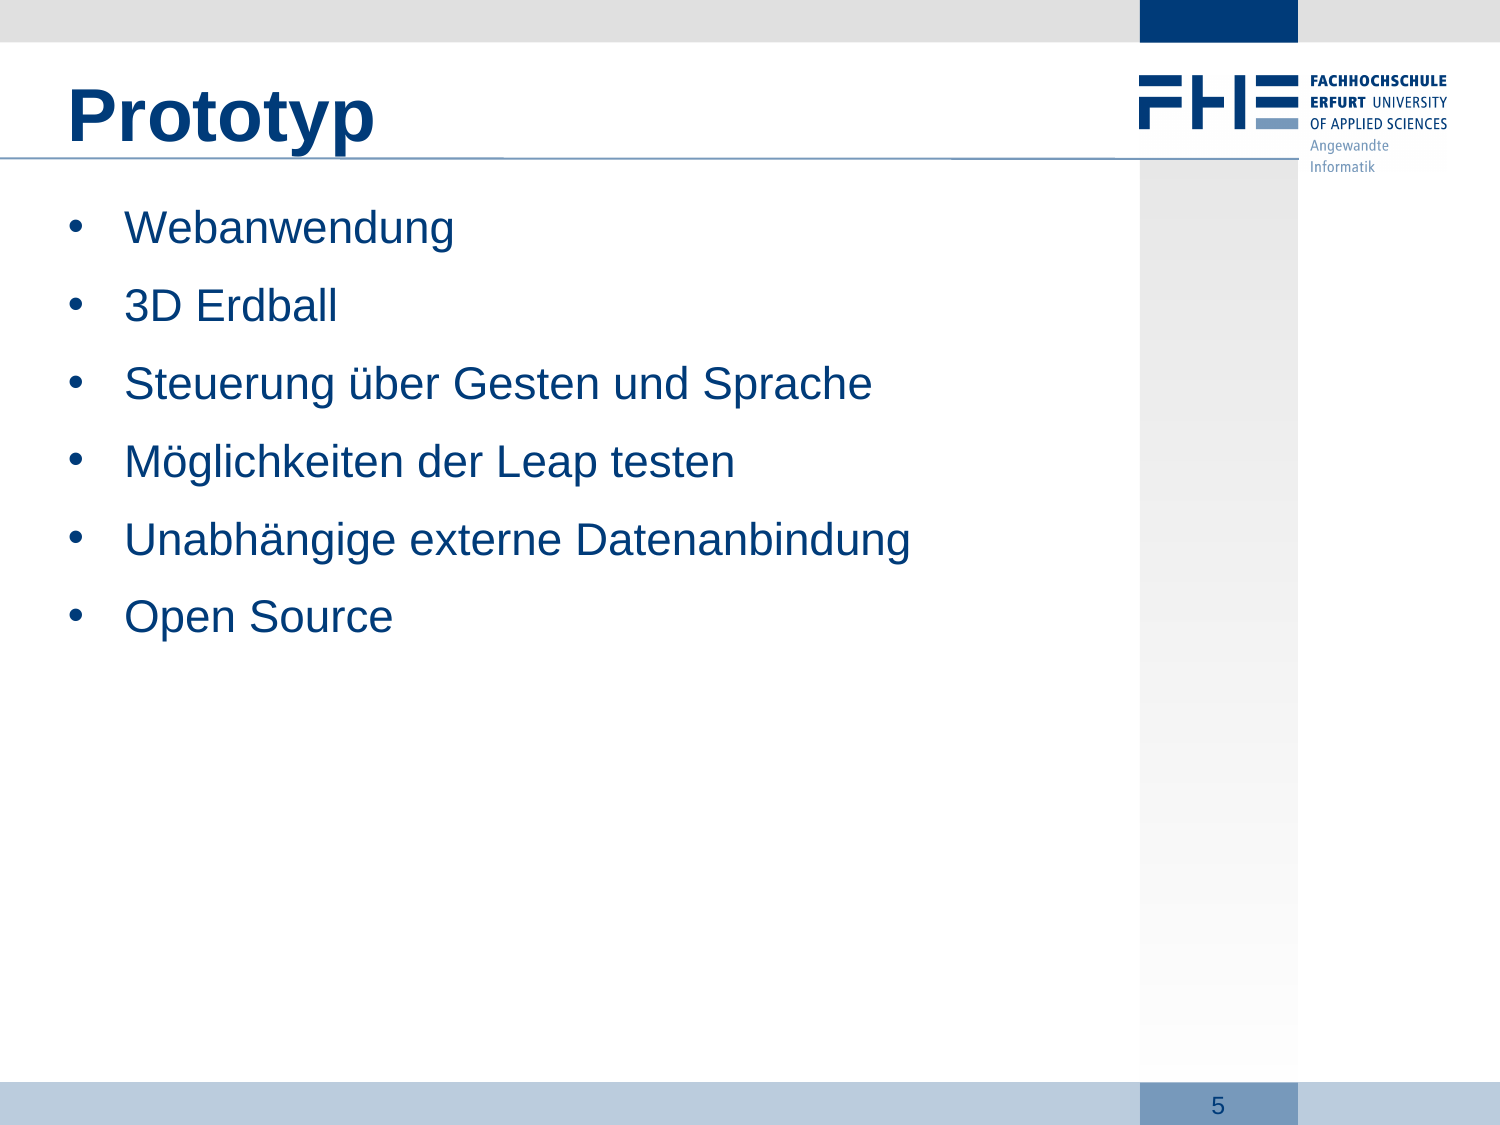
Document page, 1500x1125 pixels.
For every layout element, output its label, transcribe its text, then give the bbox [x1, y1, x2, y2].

picture [1139, 75, 1447, 172]
list Webanwendung 3D Erdball Steuerung über Gesten und Sprache Möglichkeiten der Leap testen Unabhängige externe Datenanbindung Open Source [53, 190, 1500, 1100]
title Prototyp [53, 58, 1140, 142]
